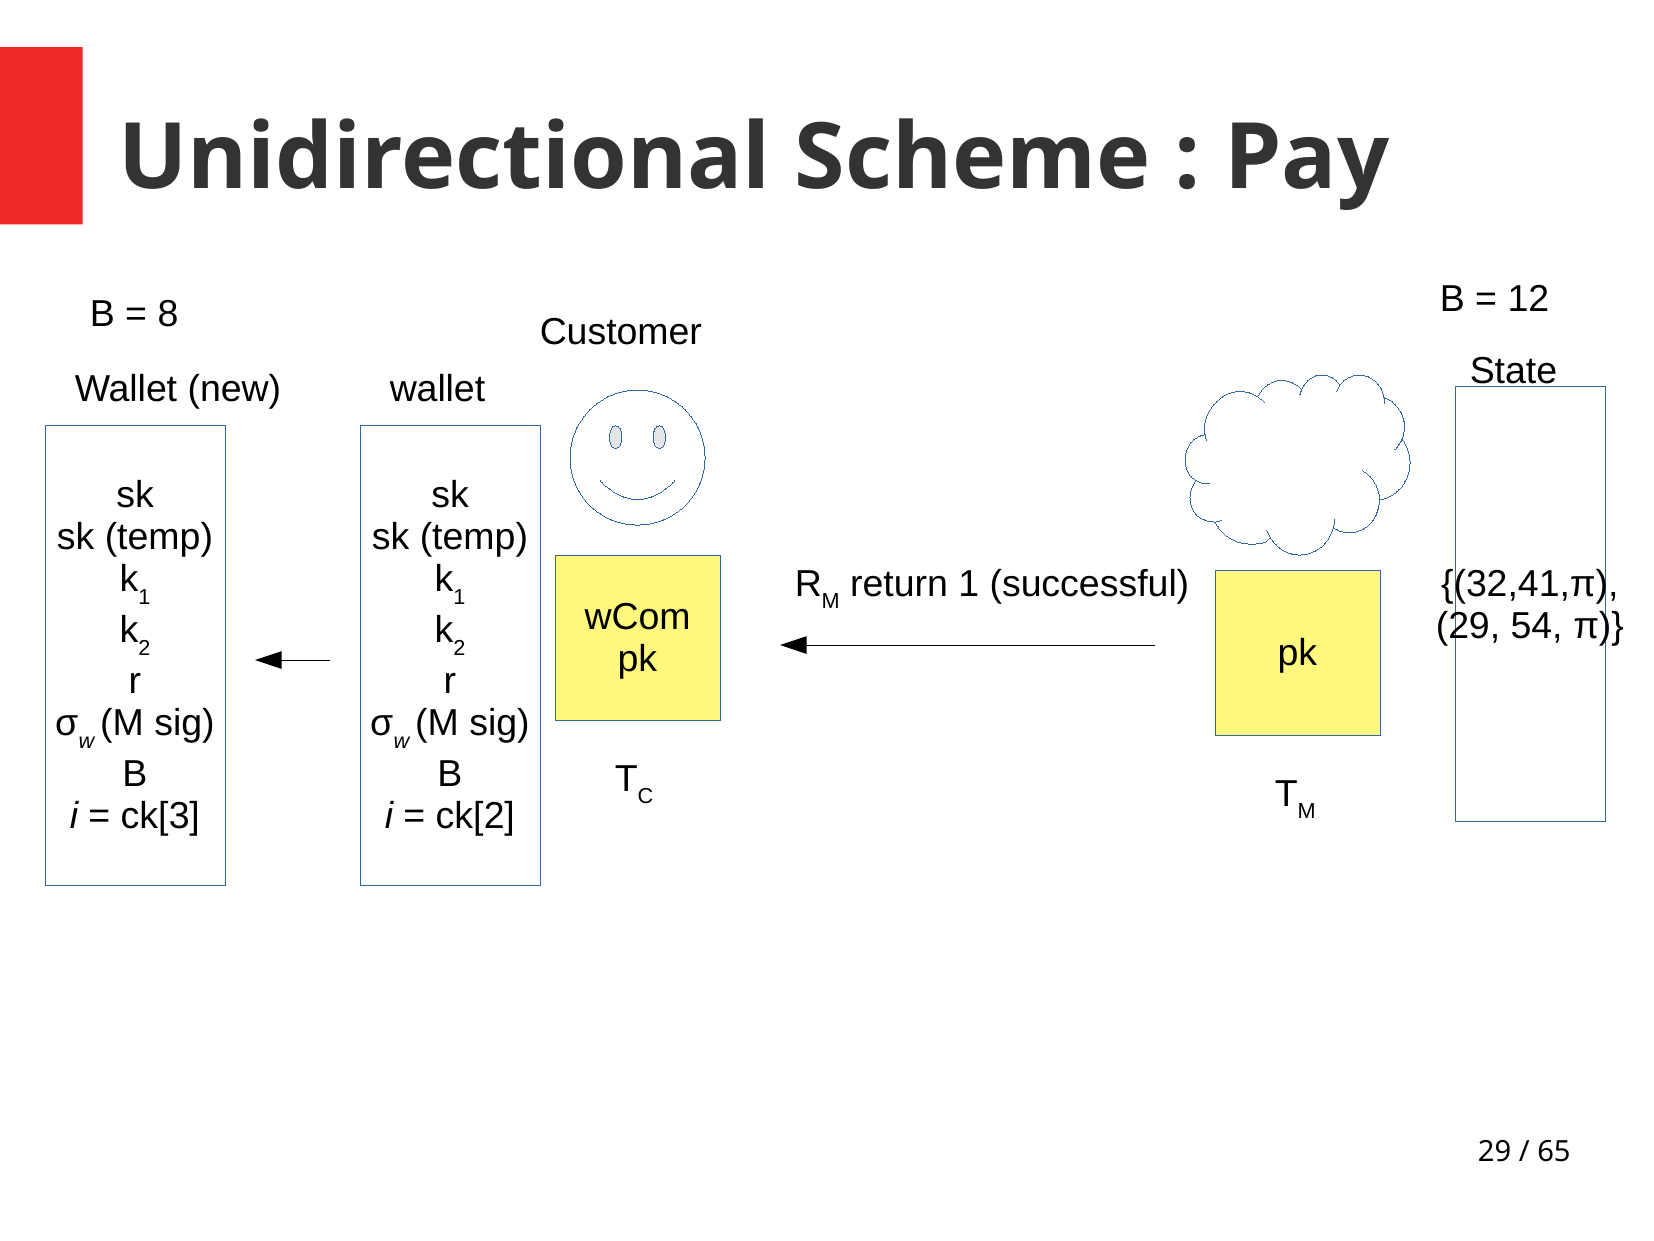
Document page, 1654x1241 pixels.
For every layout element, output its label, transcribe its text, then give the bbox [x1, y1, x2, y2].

text_box B = 8 [75, 285, 301, 342]
text_box wCom pk [555, 555, 721, 721]
text_box [570, 390, 706, 526]
text_box Customer [525, 303, 736, 361]
text_box wallet [375, 360, 511, 417]
text_box TC [600, 750, 691, 826]
text_box RM return 1 (successful) [780, 555, 1216, 663]
text_box State [1455, 341, 1606, 441]
text_box [1185, 375, 1411, 556]
text_box {(32,41,π), (29, 54, π)} [1455, 441, 1606, 822]
text_box sk sk (temp) k1 k2 r σw (M sig) B i = ck[2] [360, 425, 541, 886]
text_box pk [1215, 570, 1381, 736]
text_box sk sk (temp) k1 k2 r σw (M sig) B i = ck[3] [45, 425, 226, 886]
text_box TM [1260, 765, 1351, 841]
text_box B = 12 [1425, 270, 1621, 327]
title Unidirectional Scheme : Pay [118, 49, 1571, 257]
text_box Wallet (new) [60, 360, 331, 417]
